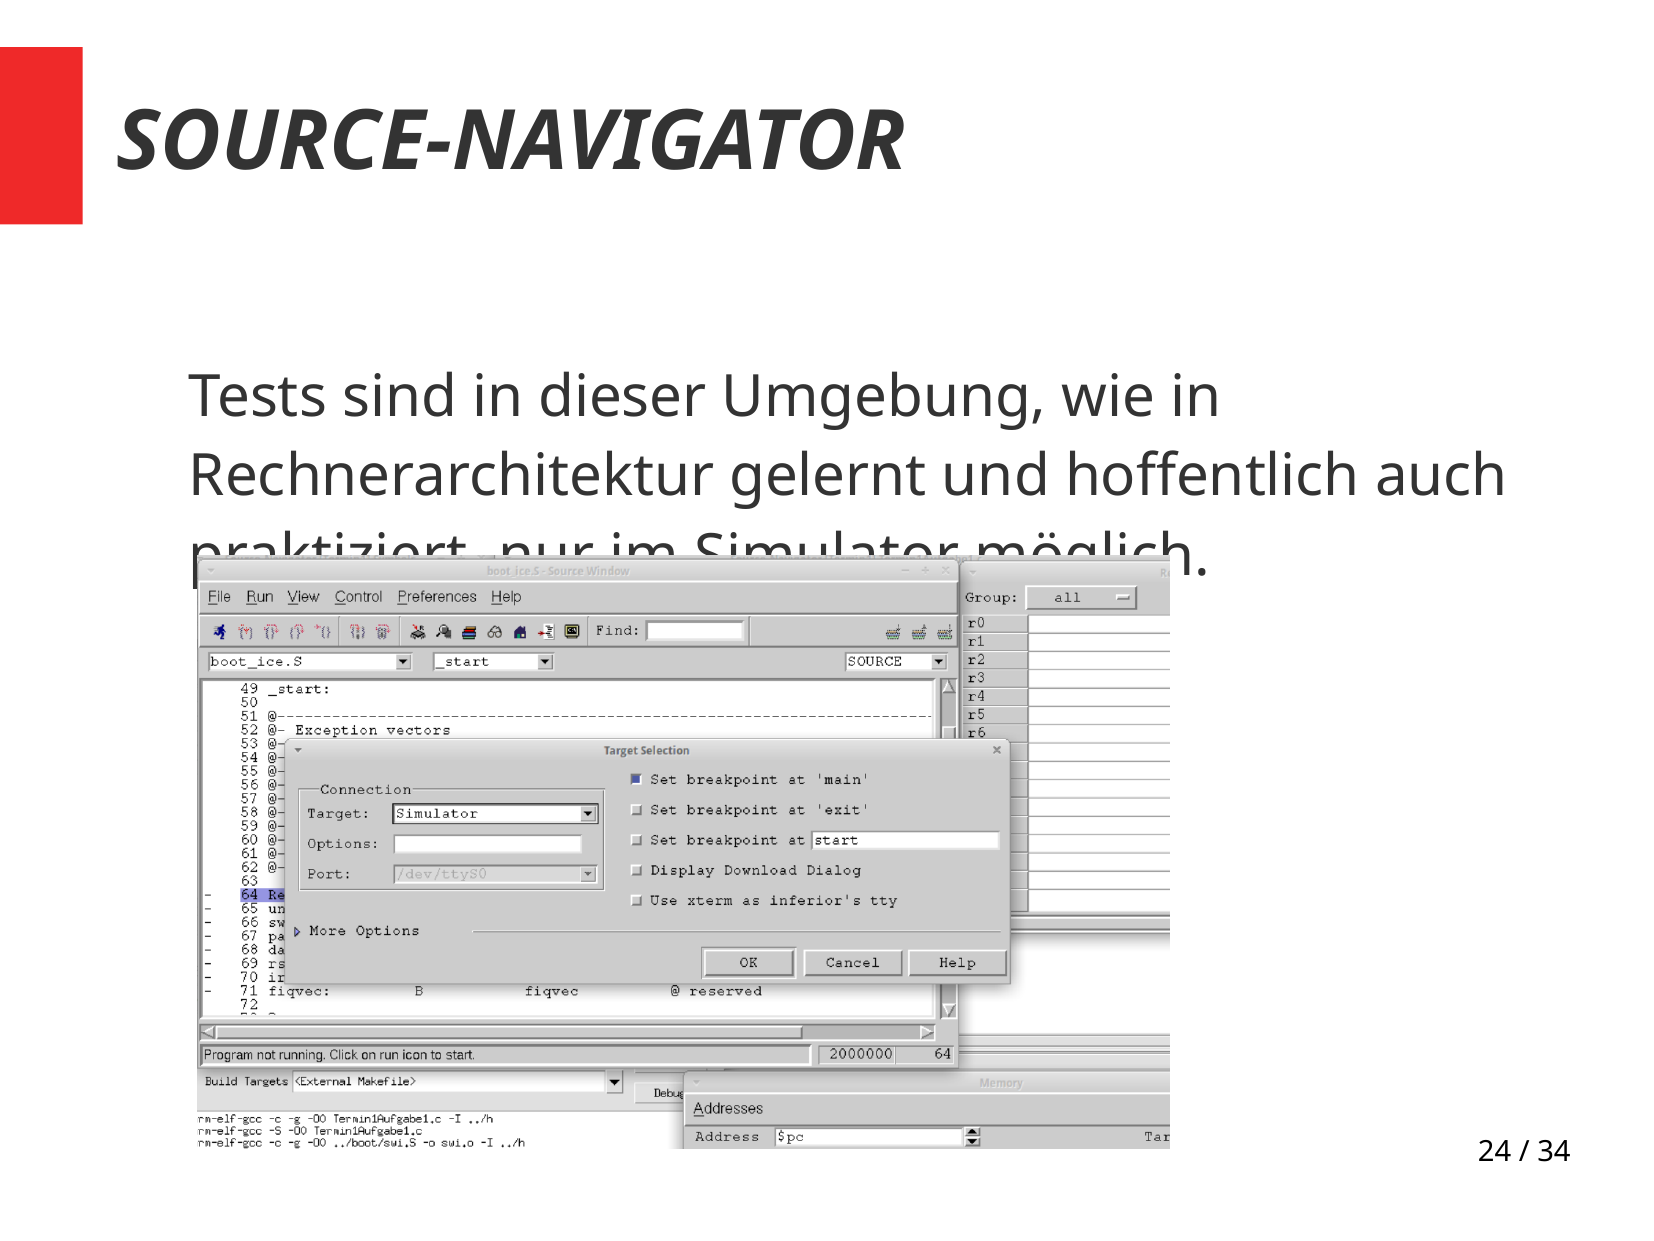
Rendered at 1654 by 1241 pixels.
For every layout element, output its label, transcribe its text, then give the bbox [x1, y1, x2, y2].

picture [197, 555, 1170, 1149]
title SOURCE-NAVIGATOR [116, 49, 1570, 225]
list Tests sind in dieser Umgebung, wie in Rechnerarchitektur gelernt und hoffentlich auch praktiziert, nur im Simulator möglich. [118, 354, 1536, 1074]
